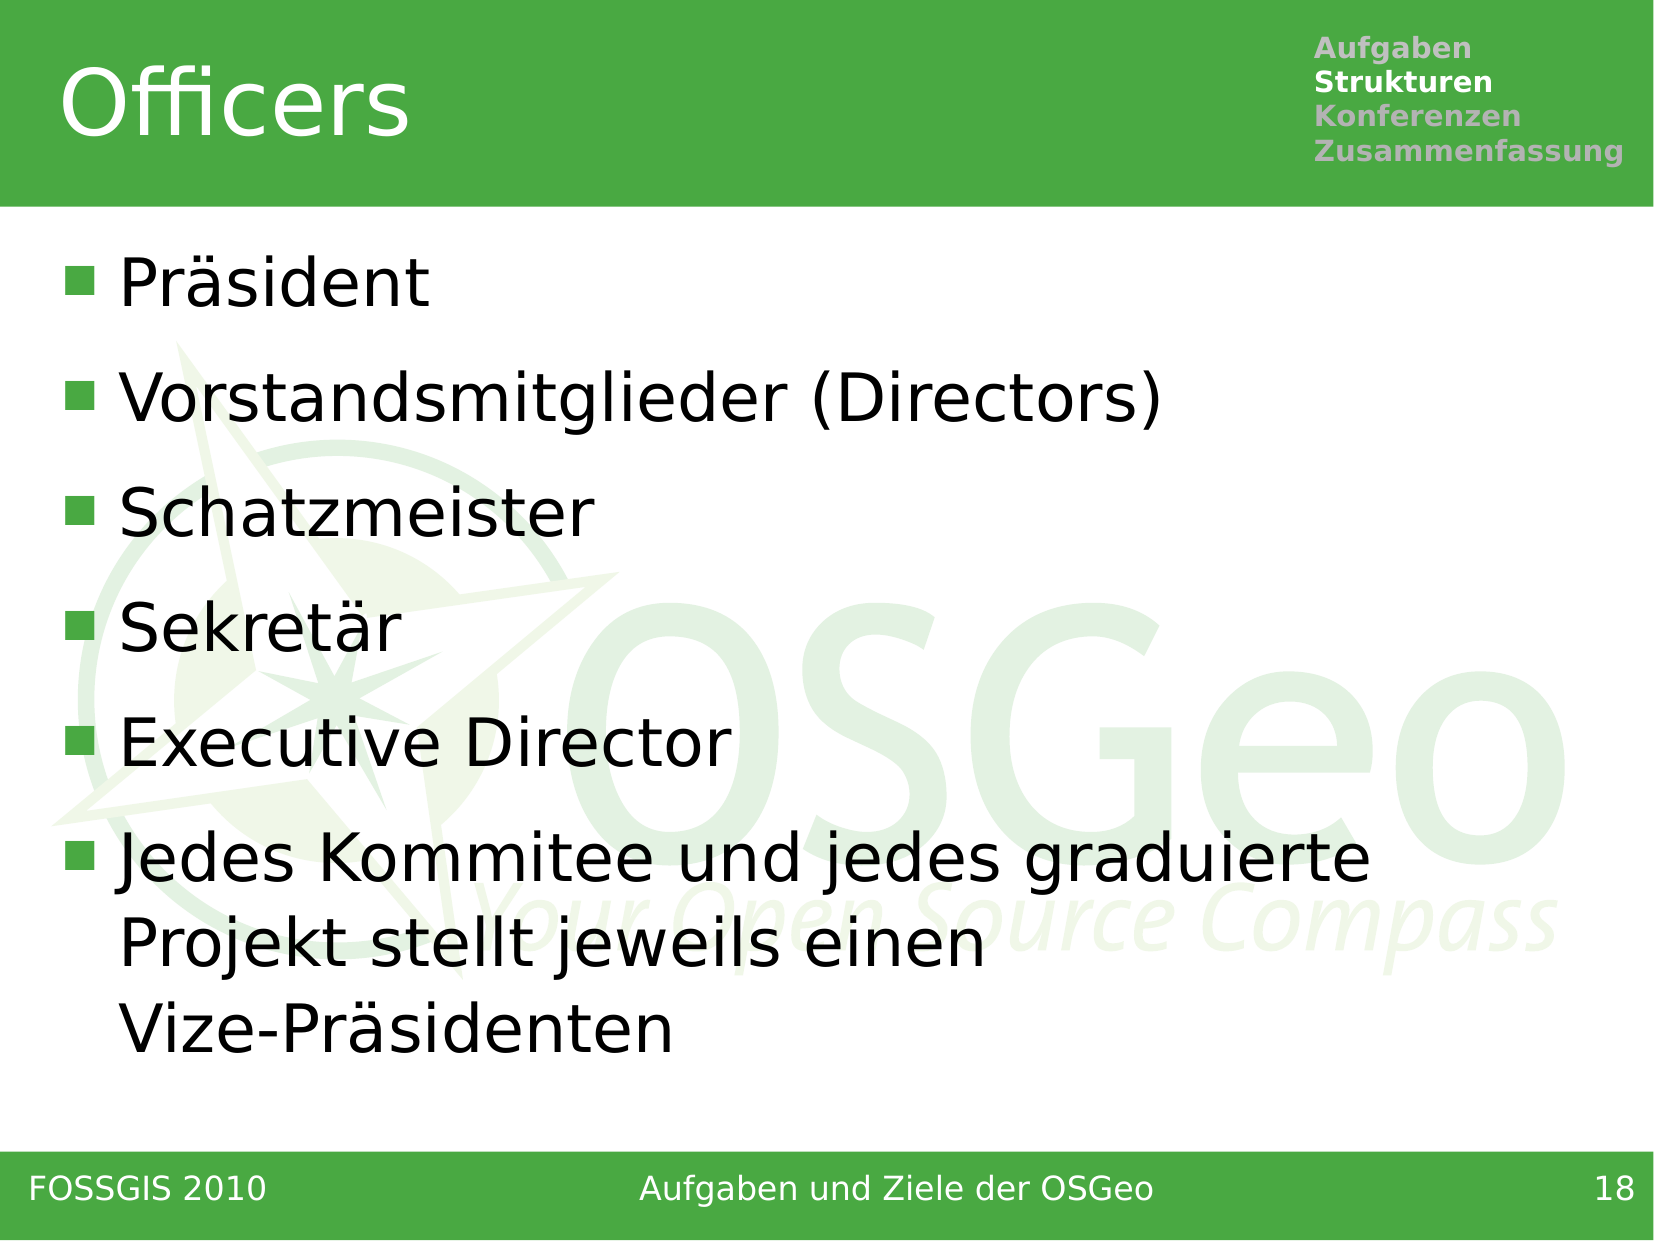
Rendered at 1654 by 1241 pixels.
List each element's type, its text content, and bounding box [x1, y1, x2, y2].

list Präsident Vorstandsmitglieder (Directors) Schatzmeister Sekretär Executive Director Jedes Kommitee und jedes graduierte Projekt stellt jeweils einen Vize-Präsidenten [47, 236, 1595, 1123]
text_box Aufgaben Strukturen Konferenzen Zusammenfassung [1299, 23, 1654, 201]
title Officers [59, 29, 1299, 178]
